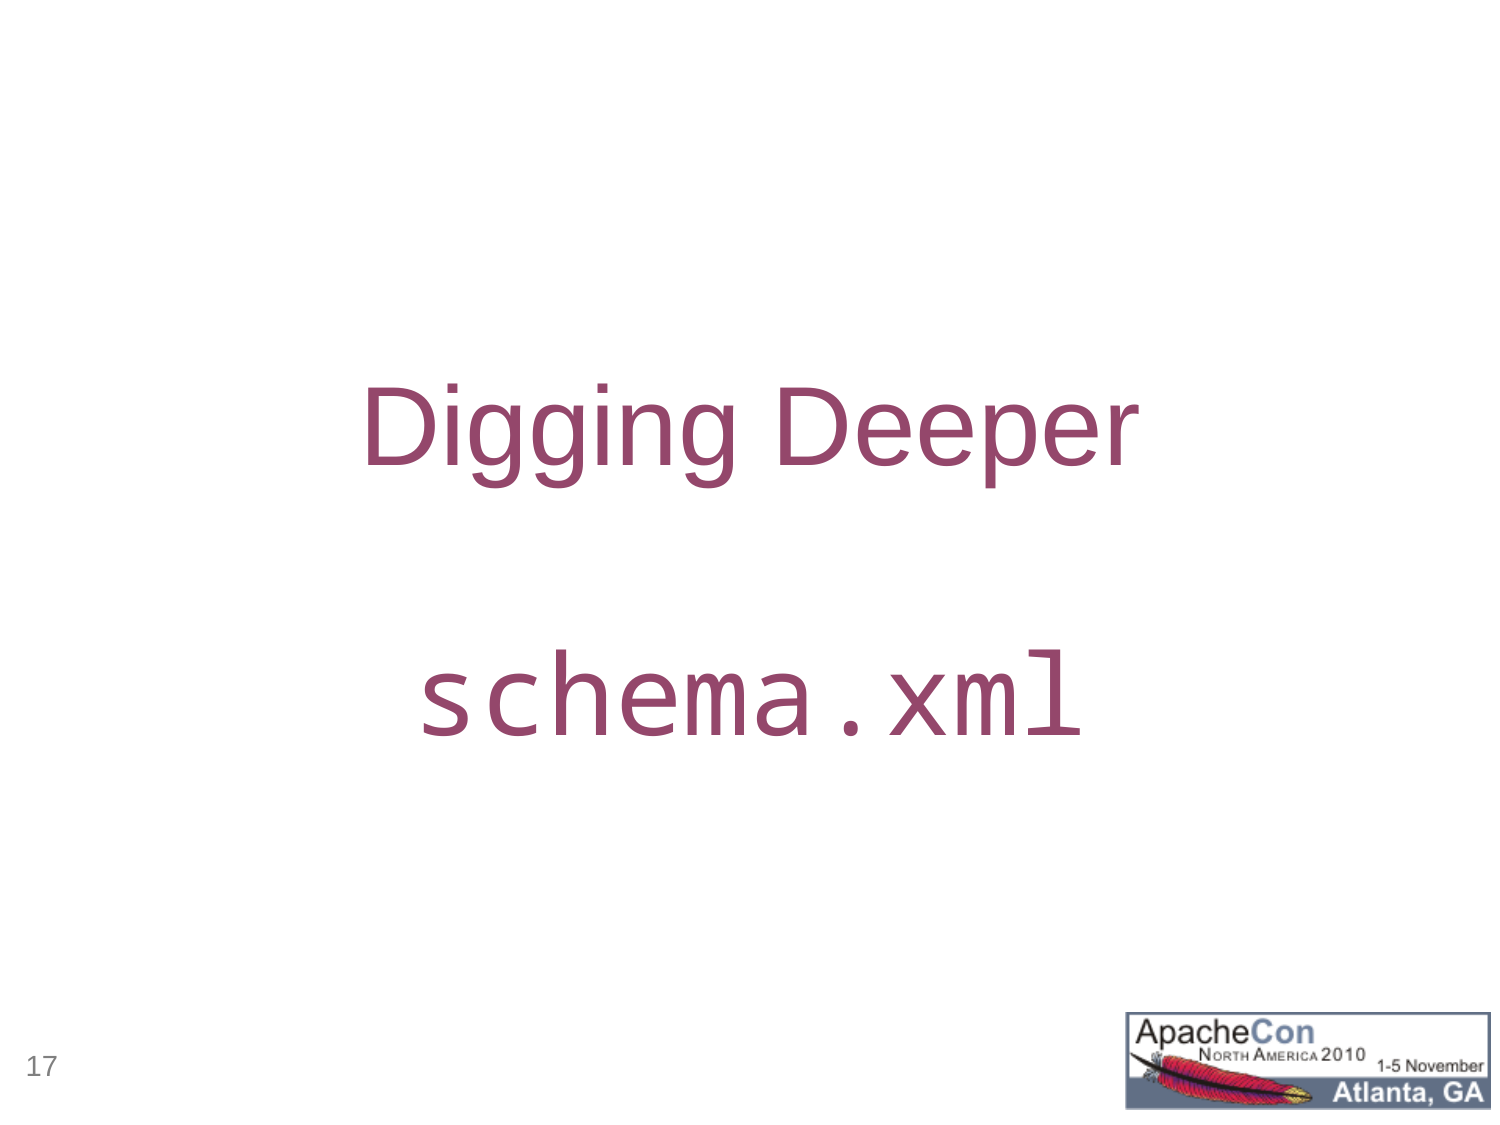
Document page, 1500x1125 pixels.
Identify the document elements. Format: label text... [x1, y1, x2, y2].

title Digging Deeper schema.xml [75, 44, 1425, 1088]
picture [1125, 1012, 1491, 1110]
